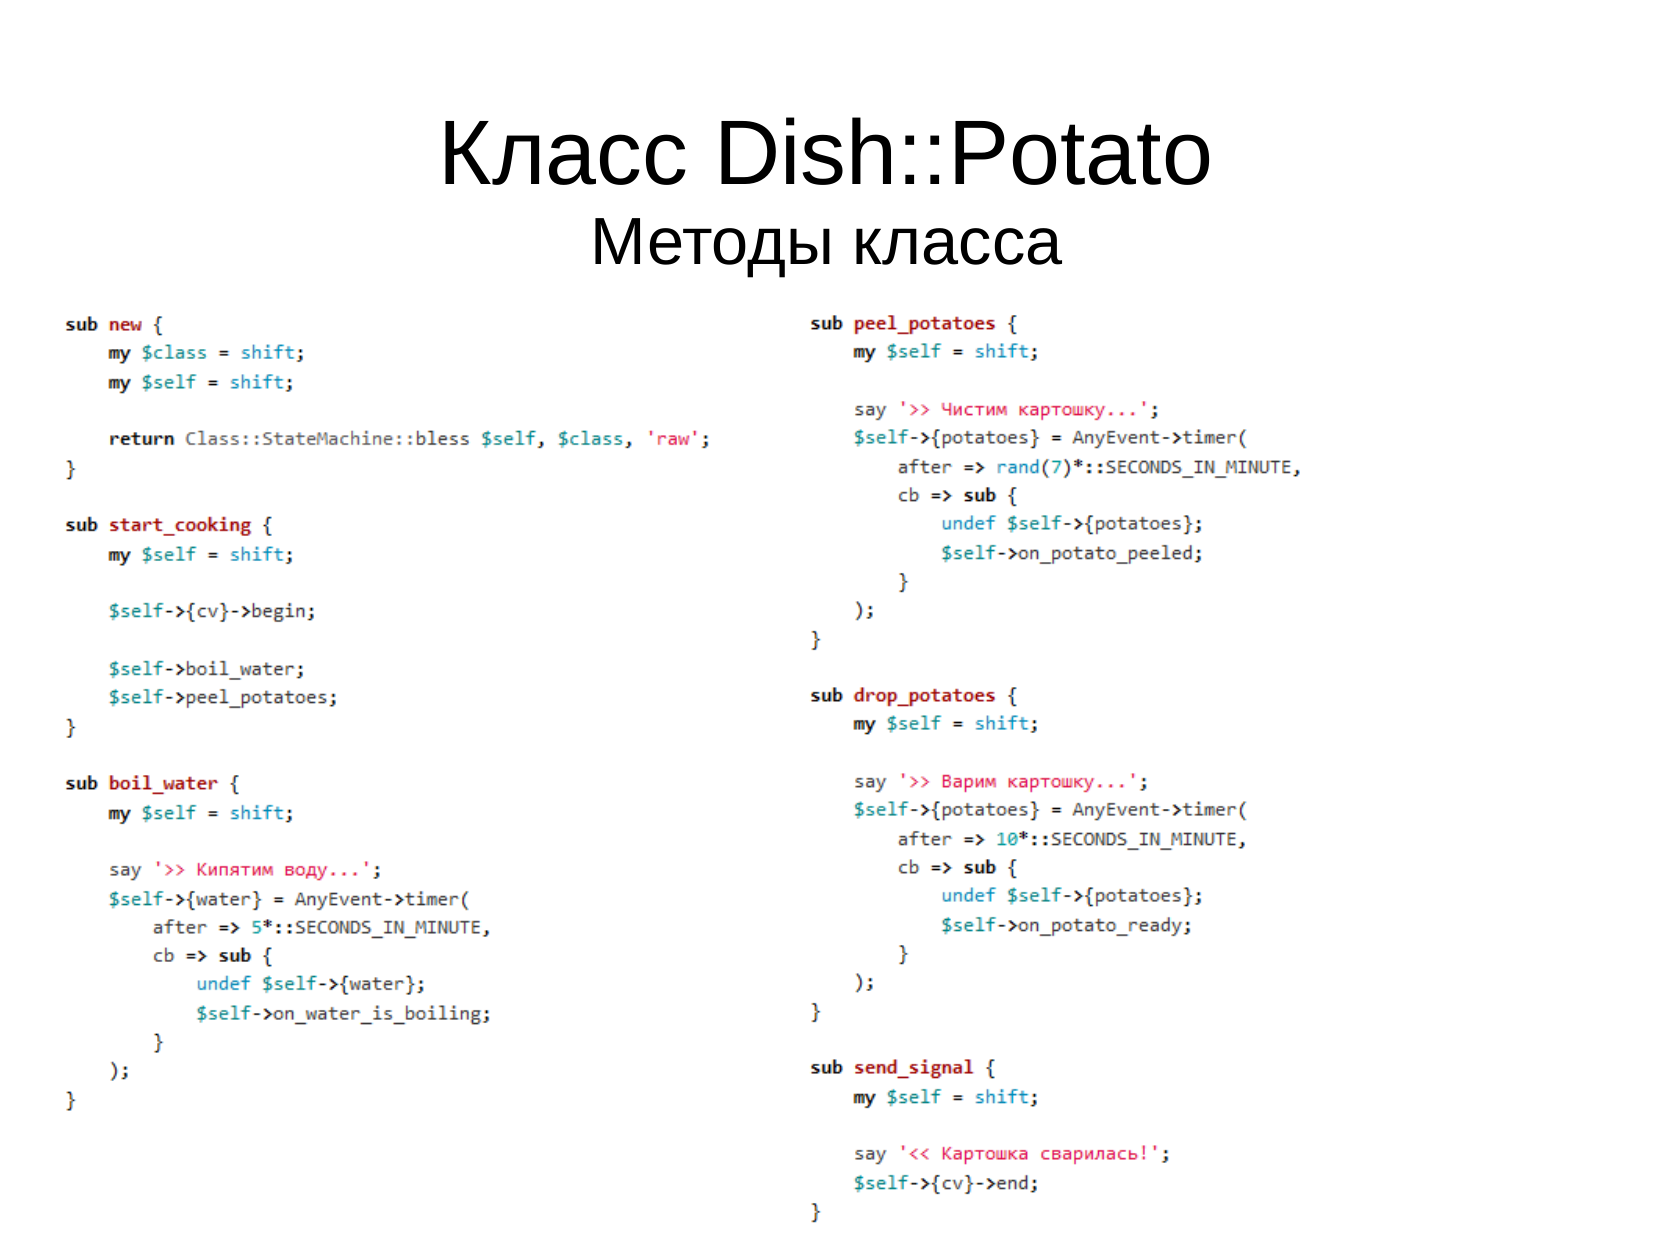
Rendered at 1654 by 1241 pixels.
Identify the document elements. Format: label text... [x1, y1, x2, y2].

picture [804, 314, 1306, 1227]
text_box Методы класса [576, 197, 1078, 287]
picture [59, 312, 713, 1117]
title Класс Dish::Potato [82, 49, 1571, 257]
